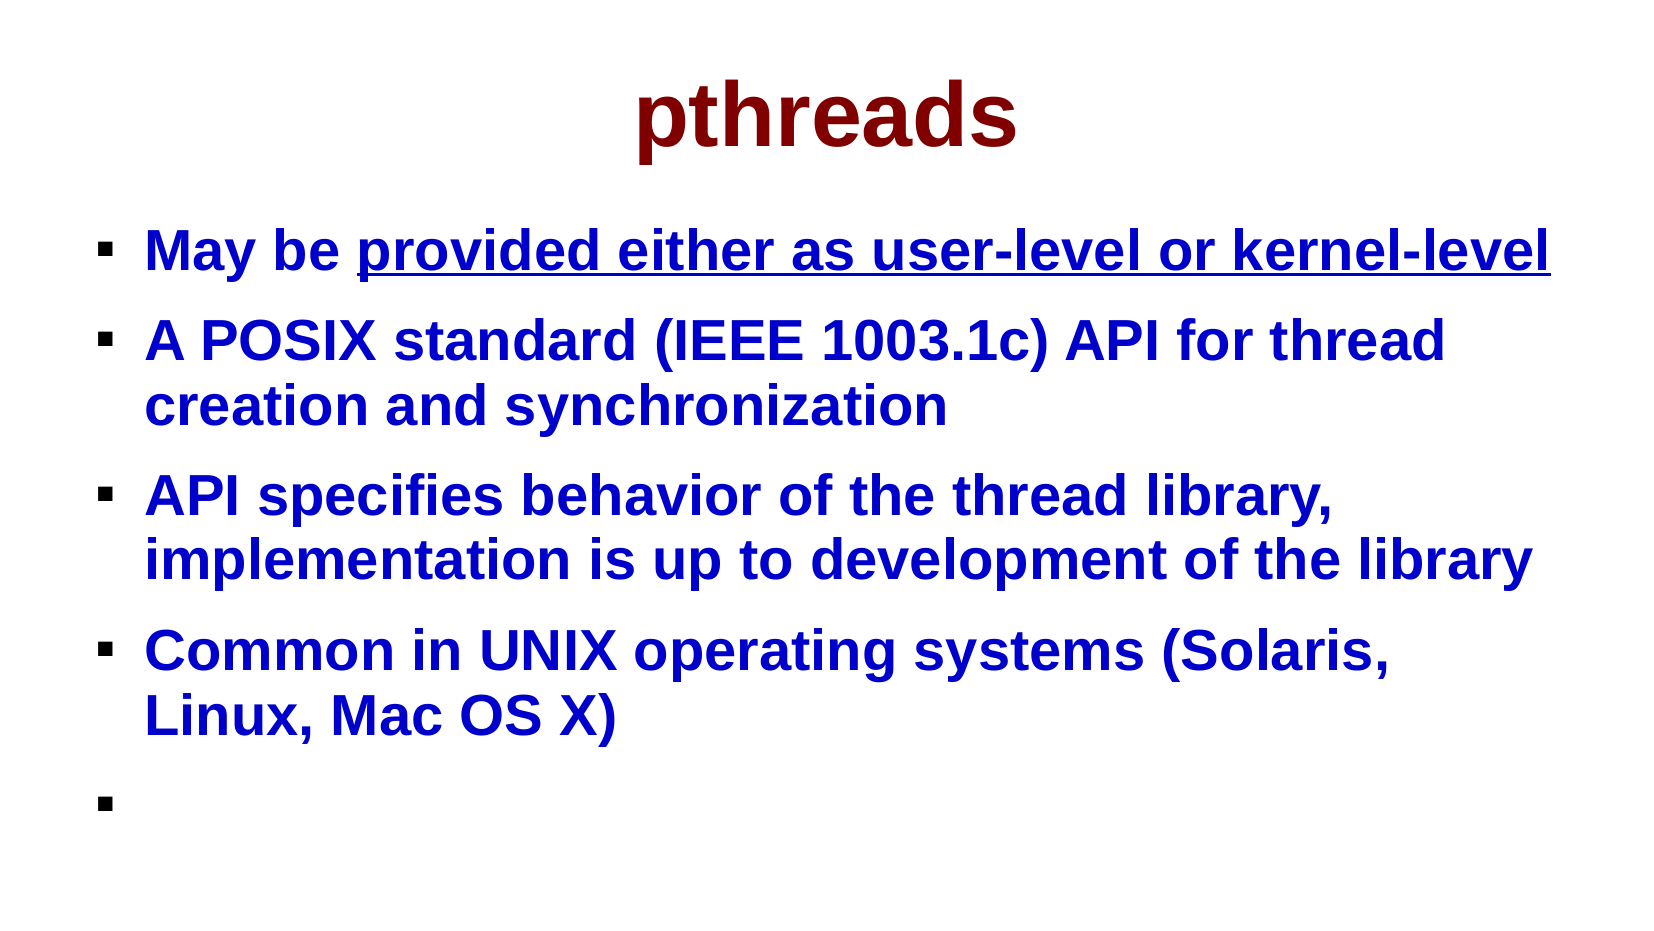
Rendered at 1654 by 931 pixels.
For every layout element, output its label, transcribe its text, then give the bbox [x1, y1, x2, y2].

list May be provided either as user-level or kernel-level A POSIX standard (IEEE 1003.1c) API for thread creation and synchronization API specifies behavior of the thread library, implementation is up to development of the library Common in UNIX operating systems (Solaris, Linux, Mac OS X) [82, 217, 1571, 757]
title pthreads [82, 37, 1571, 193]
